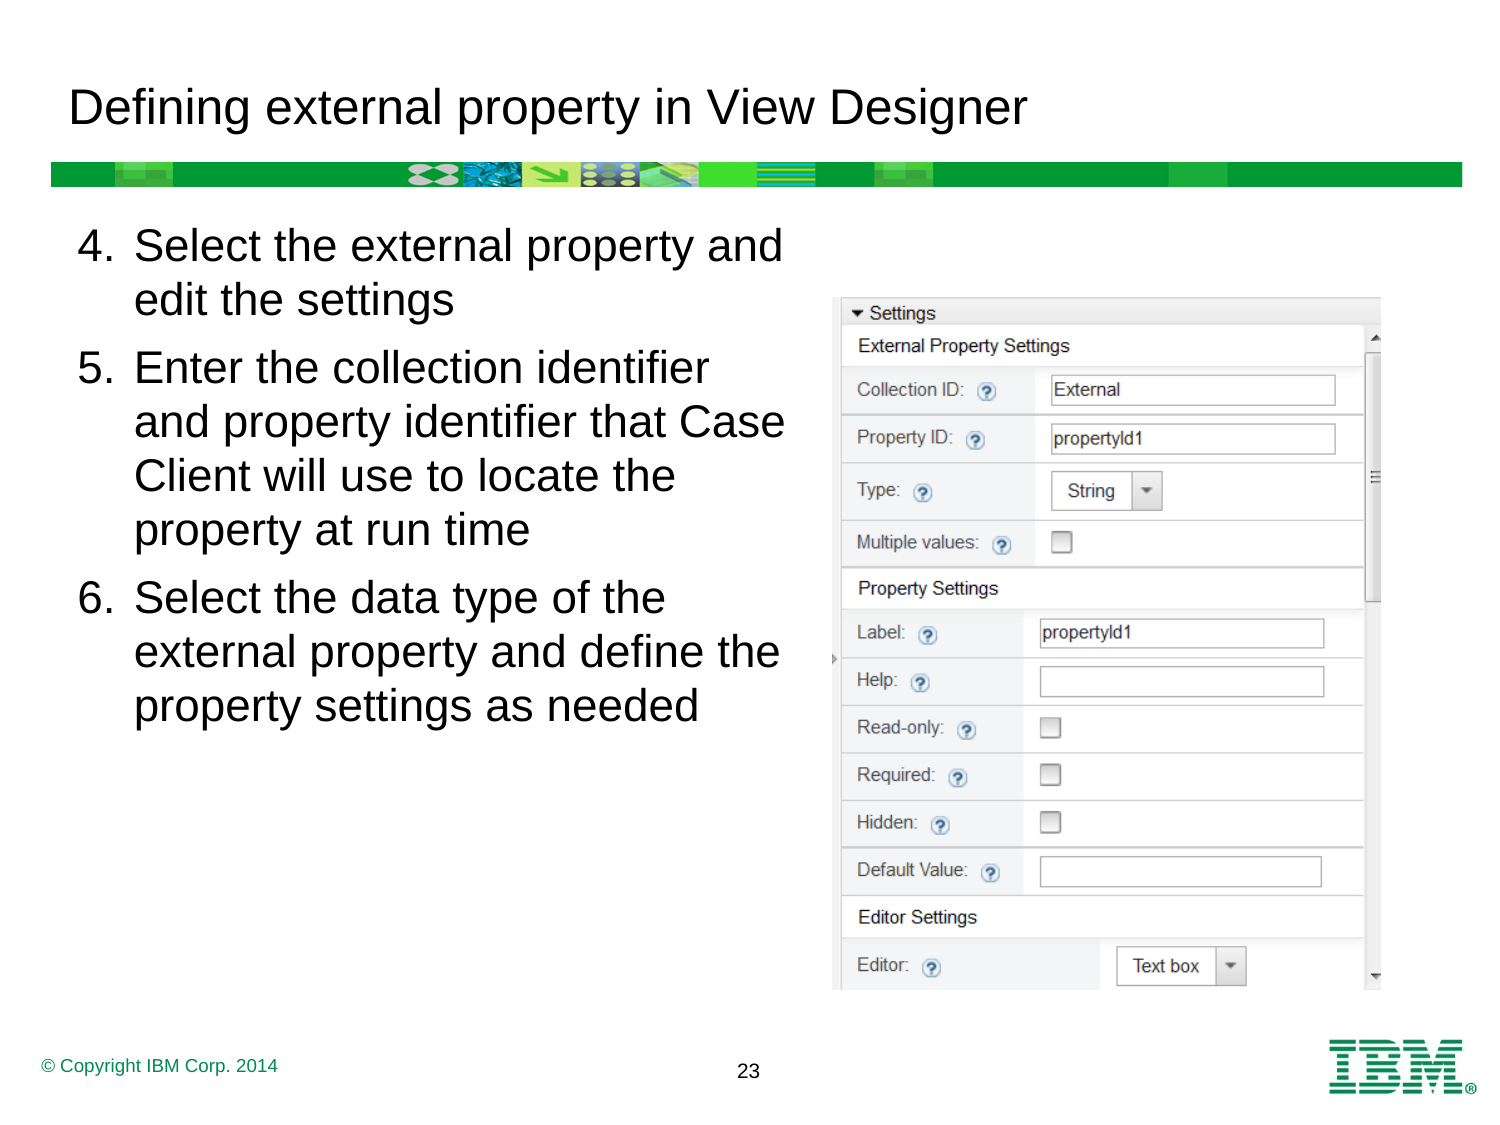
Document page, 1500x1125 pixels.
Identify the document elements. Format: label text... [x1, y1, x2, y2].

picture [50, 161, 1463, 189]
picture [1327, 1037, 1479, 1096]
list Select the external property and edit the settings Enter the collection identifier and property identifier that Case Client will use to locate the property at run time Select the data type of the external property and define the property settings as needed [24, 210, 811, 1004]
title Defining external property in View Designer [53, 69, 1239, 144]
picture [832, 296, 1381, 991]
